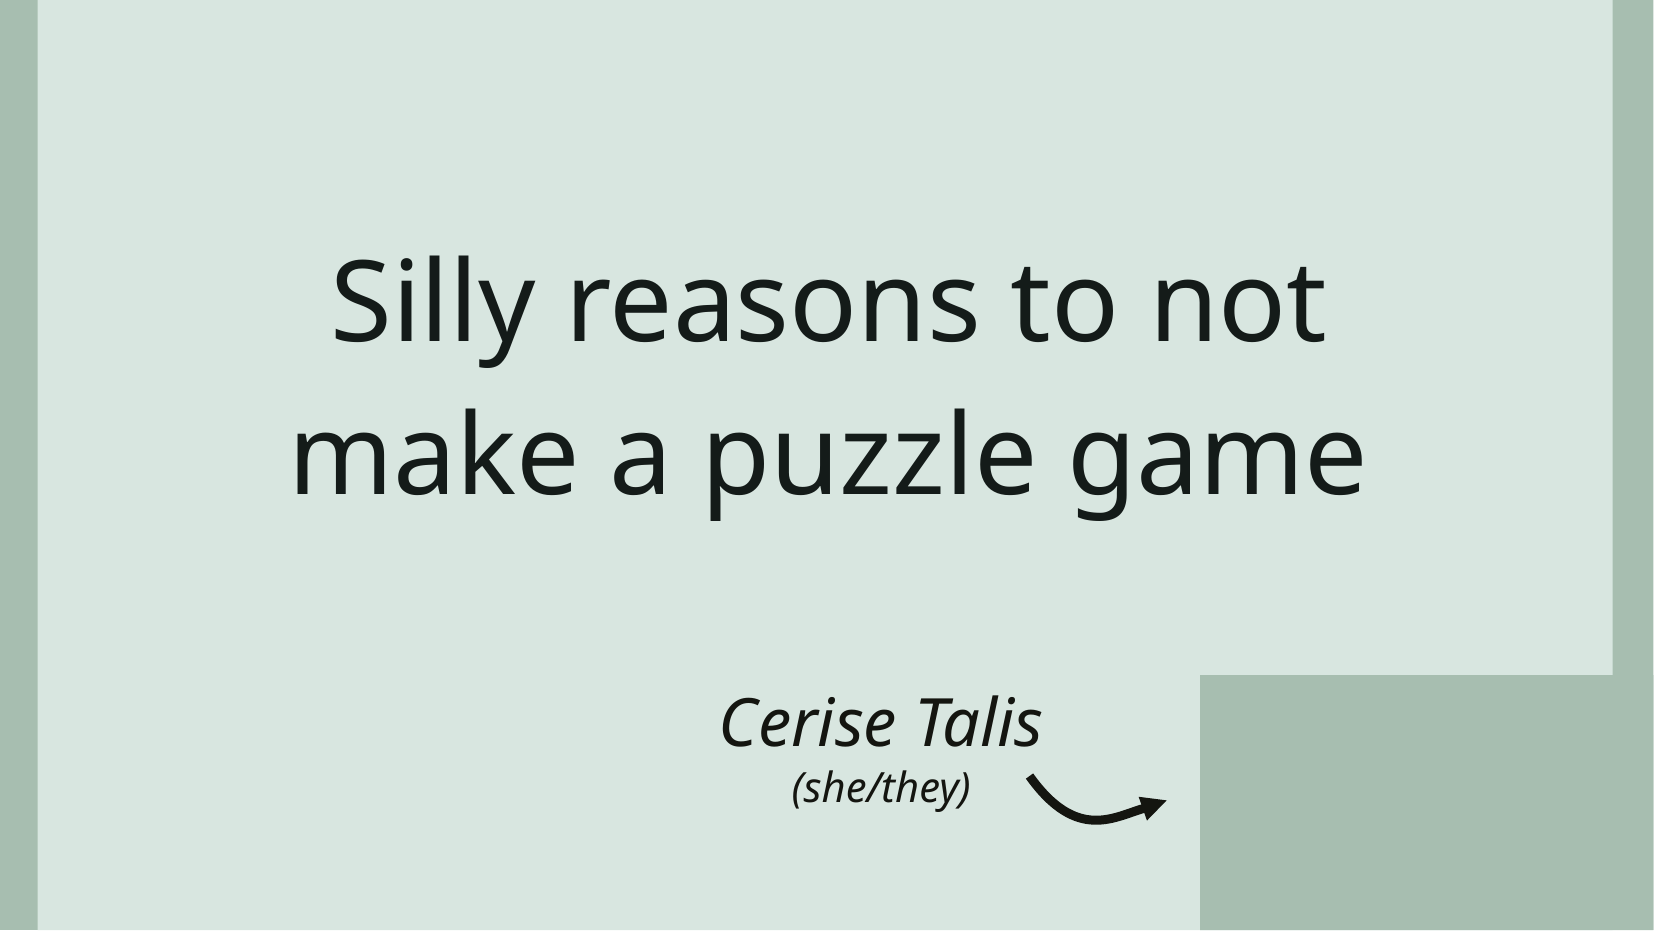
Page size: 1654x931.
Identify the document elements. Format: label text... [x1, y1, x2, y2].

list Cerise Talis (she/they) [712, 675, 1051, 826]
title Silly reasons to not make a puzzle game [195, 237, 1463, 511]
